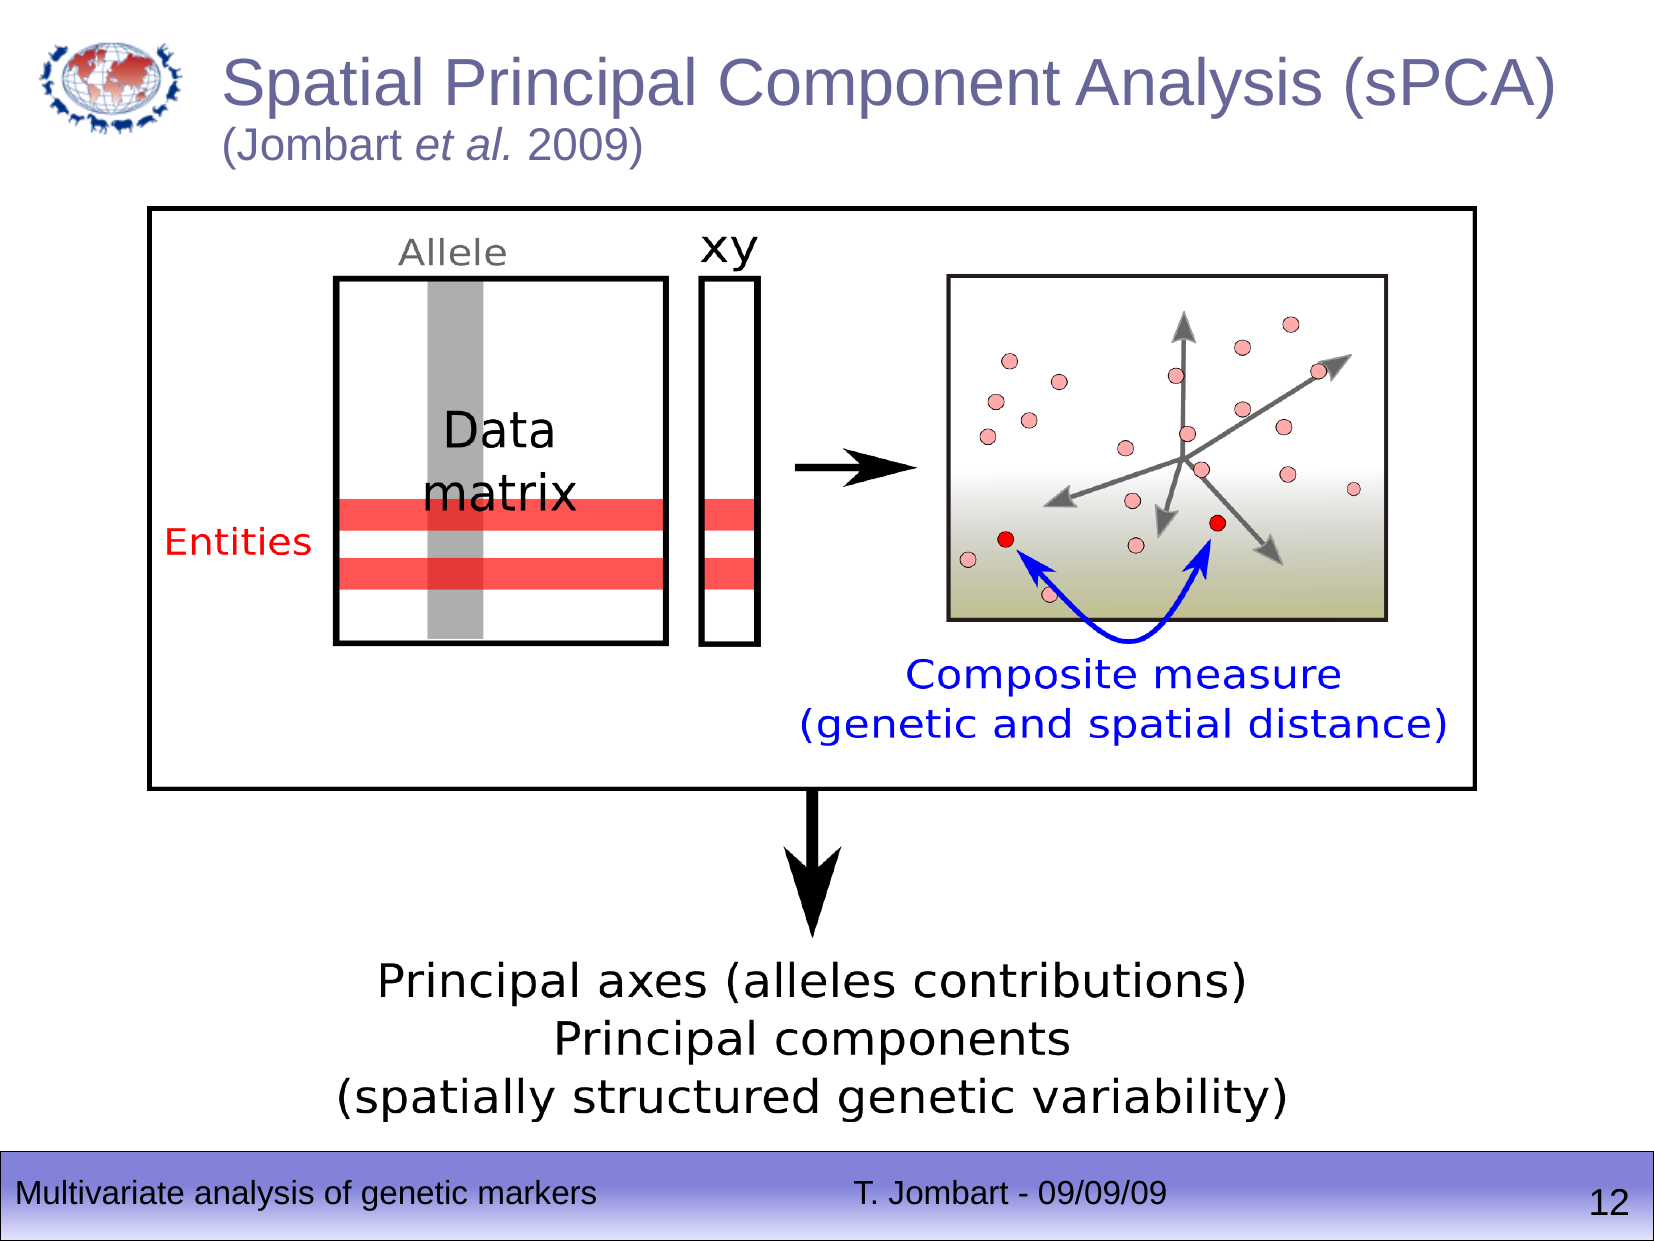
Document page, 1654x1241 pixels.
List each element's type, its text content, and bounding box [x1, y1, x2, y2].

text_box T. Jombart - 09/09/09 [838, 1167, 1202, 1225]
picture [25, 29, 186, 144]
text_box 12 [1573, 1174, 1654, 1232]
picture [147, 206, 1477, 1123]
text_box [0, 1151, 1654, 1241]
text_box Multivariate analysis of genetic markers [0, 1167, 614, 1220]
text_box Spatial Principal Component Analysis (sPCA) (Jombart et al. 2009) [206, 37, 1654, 179]
